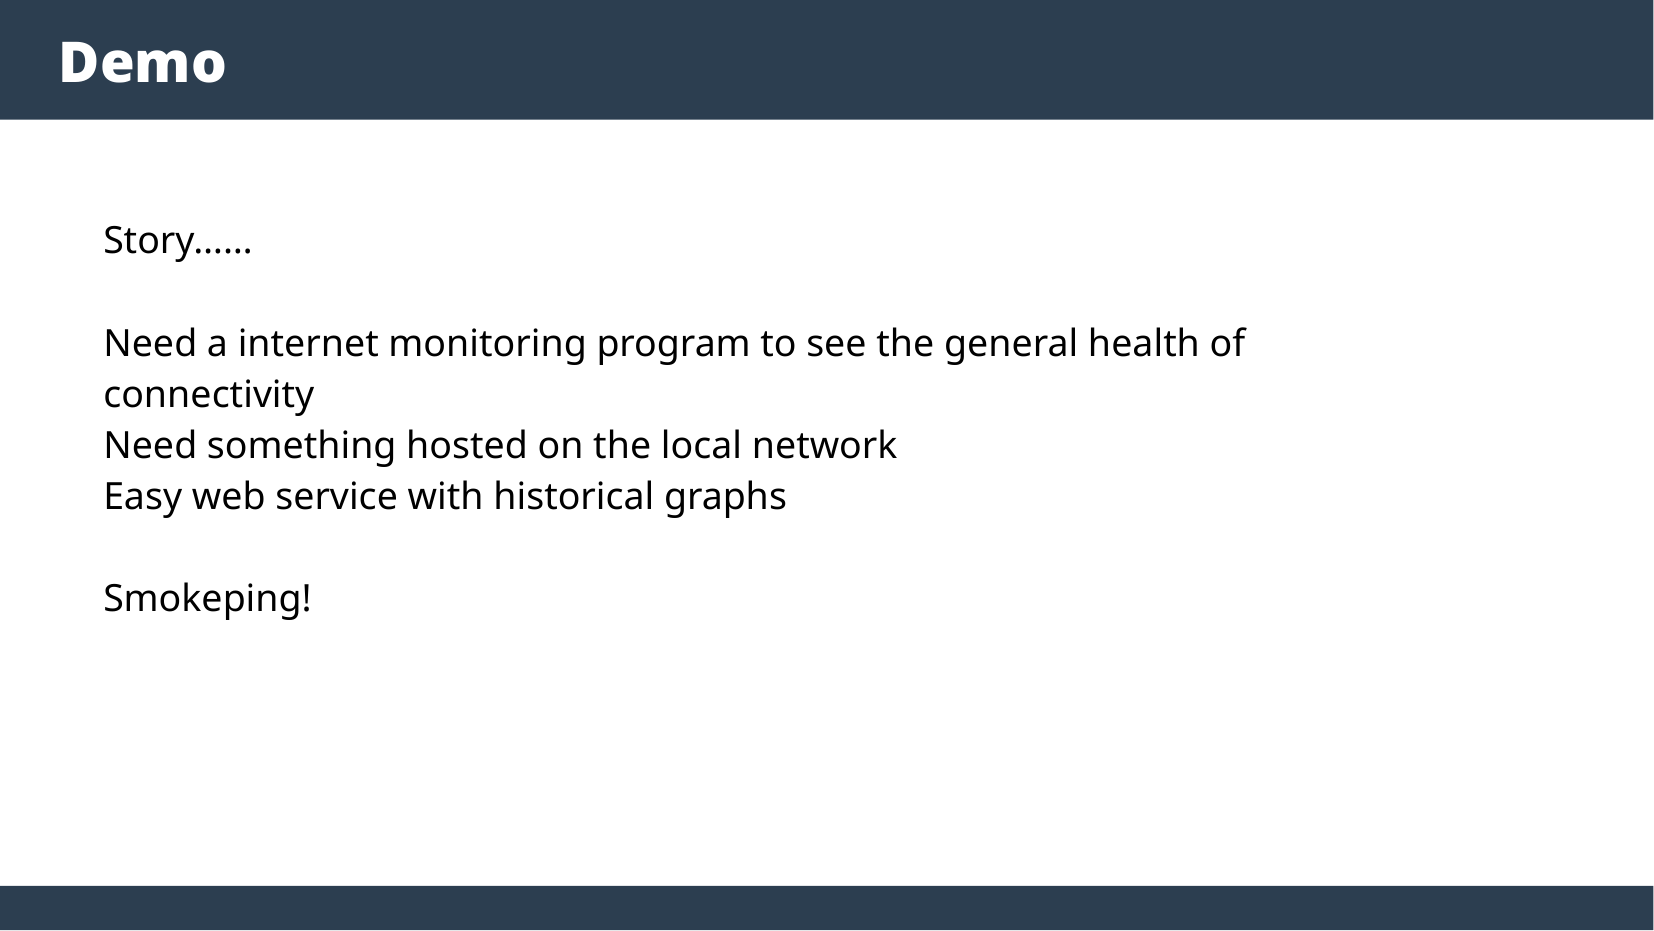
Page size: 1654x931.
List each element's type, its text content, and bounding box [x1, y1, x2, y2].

title Demo [59, 1, 1595, 120]
text_box Story…… Need a internet monitoring program to see the general health of connectivity Need something hosted on the local network Easy web service with historical graphs Smokeping! [88, 206, 1477, 657]
